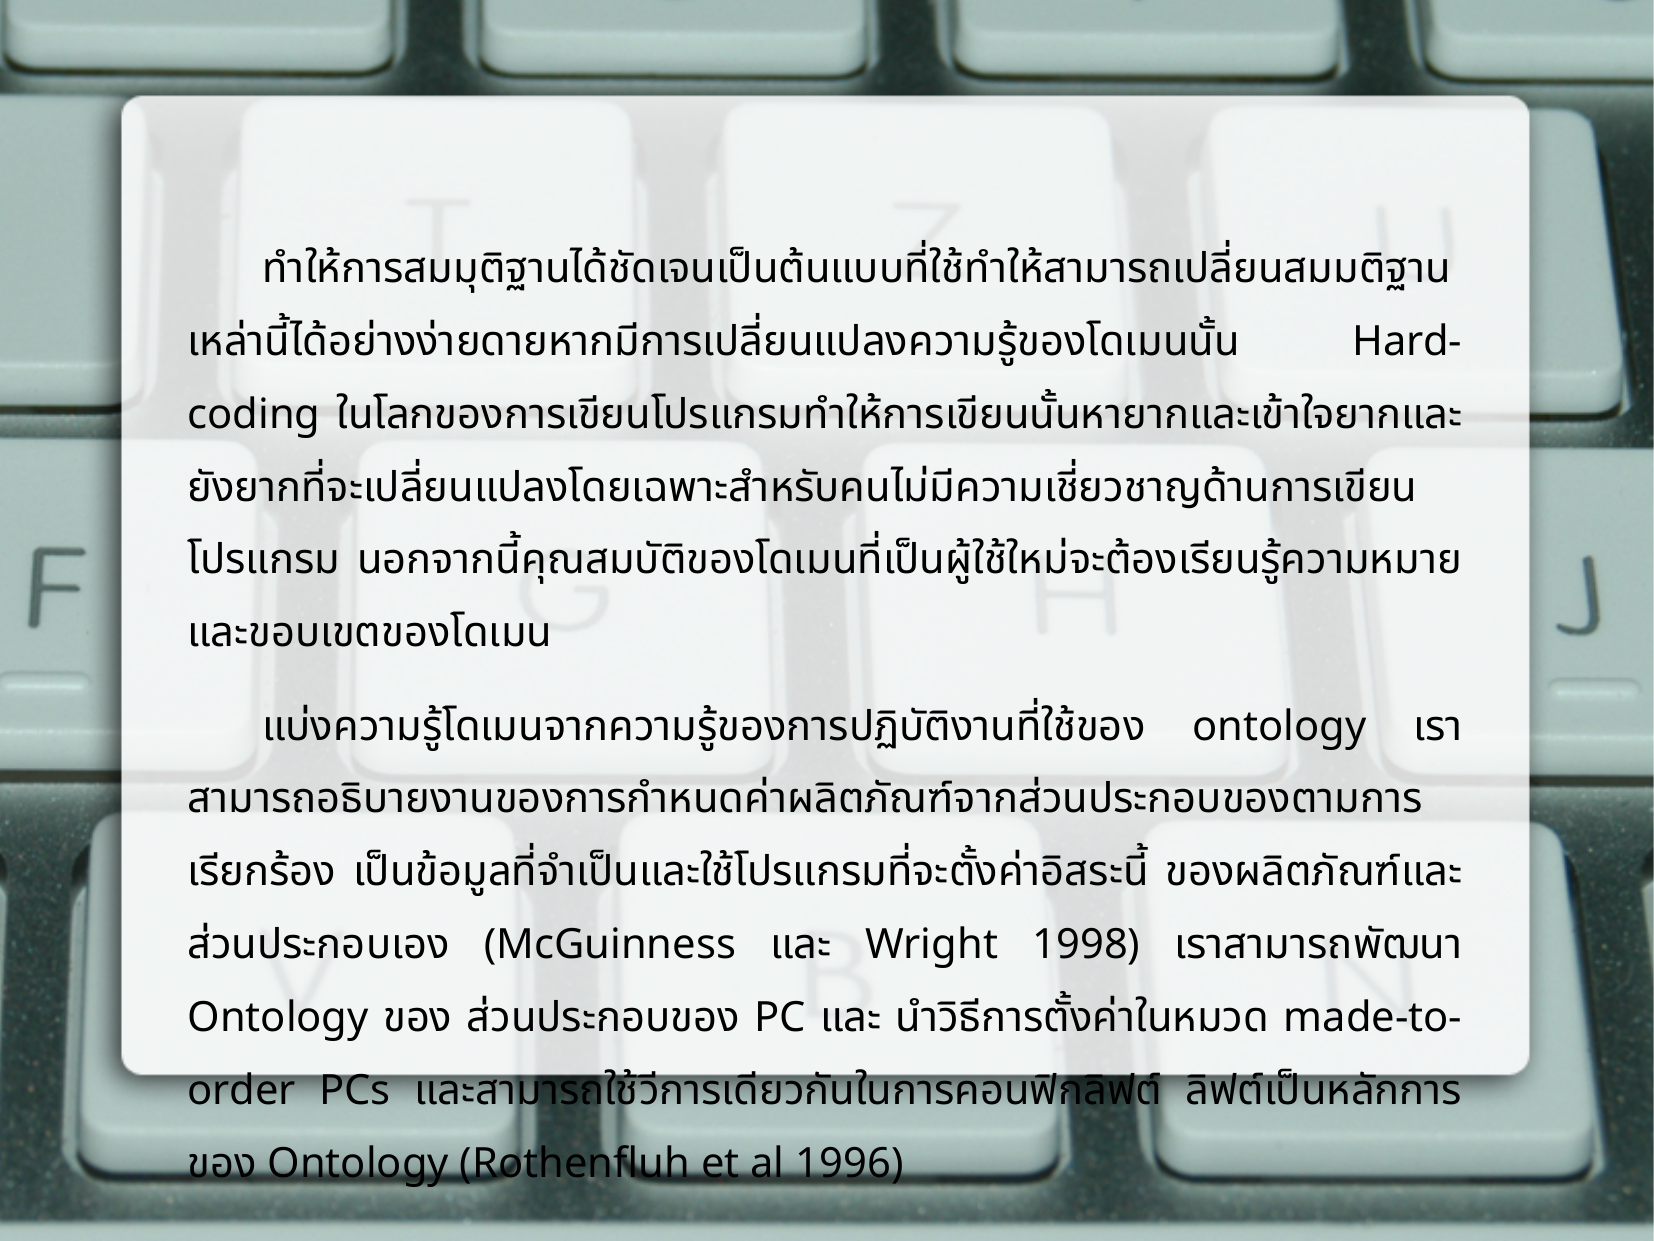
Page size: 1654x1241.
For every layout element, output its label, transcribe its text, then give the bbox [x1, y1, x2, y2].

subtitle ทำให้การสมมุติฐานได้ชัดเจนเป็นต้นแบบที่ใช้ทำให้สามารถเปลี่ยนสมมติฐานเหล่านี้ได้อย่างง่ายดายหากมีการเปลี่ยนแปลงความรู้ของโดเมนนั้น Hard-coding ในโลกของการเขียนโปรแกรมทำให้การเขียนนั้นหายากและเข้าใจยากและยังยากที่จะเปลี่ยนแปลงโดยเฉพาะสำหรับคนไม่มีความเชี่ยวชาญด้านการเขียนโปรแกรม นอกจากนี้คุณสมบัติของโดเมนที่เป็นผู้ใช้ใหม่จะต้องเรียนรู้ความหมายและขอบเขตของโดเมน แบ่งความรู้โดเมนจากความรู้ของการปฏิบัติงานที่ใช้ของ ontology เราสามารถอธิบายงานของการกำหนดค่าผลิตภัณฑ์จากส่วนประกอบของตามการเรียกร้อง เป็นข้อมูลที่จำเป็นและใช้โปรแกรมที่จะตั้งค่าอิสระนี้ ของผลิตภัณฑ์และส่วนประกอบเอง (McGuinness และ Wright 1998) เราสามารถพัฒนา Ontology ของ ส่วนประกอบของ PC และ นำวิธีการตั้งค่าในหมวด made-to-order PCs และสามารถใช้วีการเดียวกันในการคอนฟิกลิฟต์ ลิฟต์เป็นหลักการของ Ontology (Rothenfluh et al 1996) [187, 337, 1463, 1088]
picture [0, 0, 1654, 1241]
